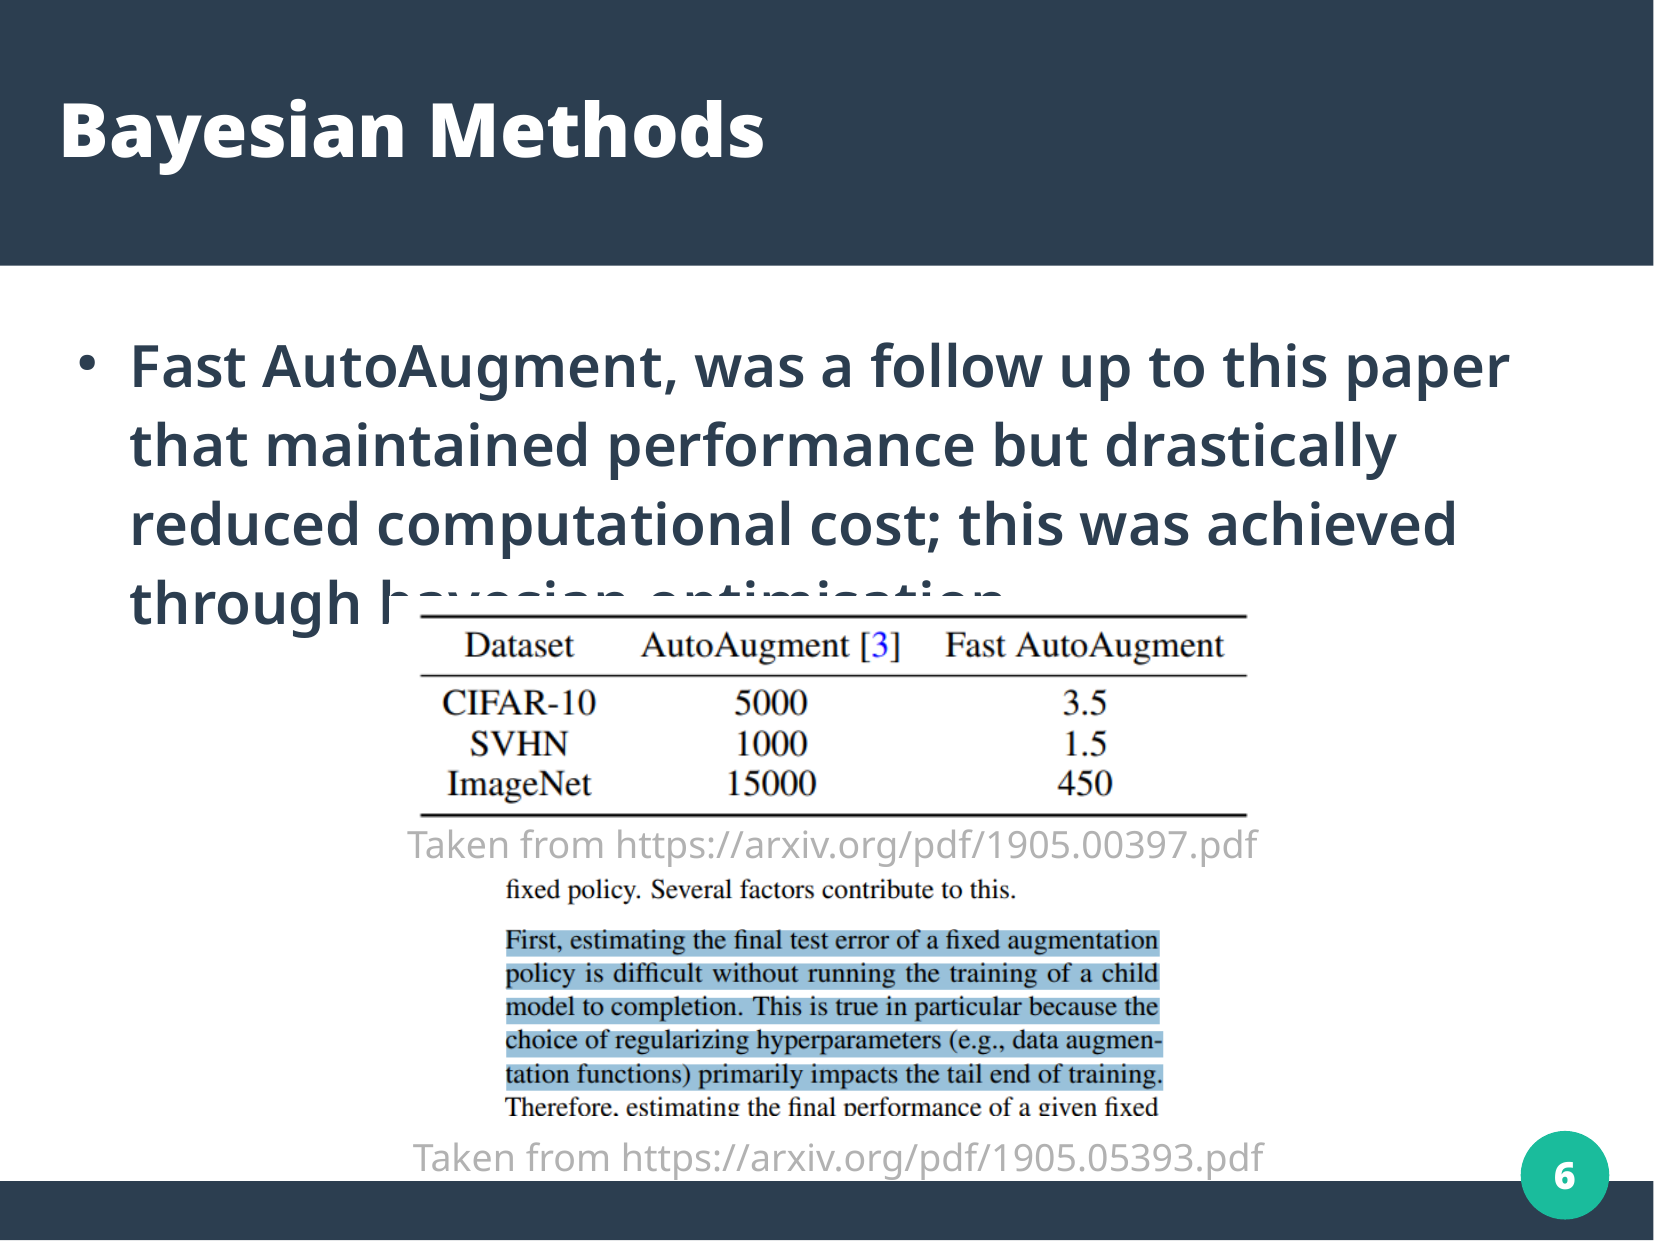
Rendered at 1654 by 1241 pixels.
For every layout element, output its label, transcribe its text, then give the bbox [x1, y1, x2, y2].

picture [389, 596, 1276, 811]
text_box Taken from https://arxiv.org/pdf/1905.00397.pdf [342, 811, 1323, 957]
title Bayesian Methods [59, 49, 1595, 207]
list Fast AutoAugment, was a follow up to this paper that maintained performance but drastically reduced computational cost; this was achieved through bayesian optimisation. [59, 324, 1595, 875]
text_box Taken from https://arxiv.org/pdf/1905.05393.pdf [348, 1124, 1329, 1241]
picture [488, 873, 1193, 1116]
